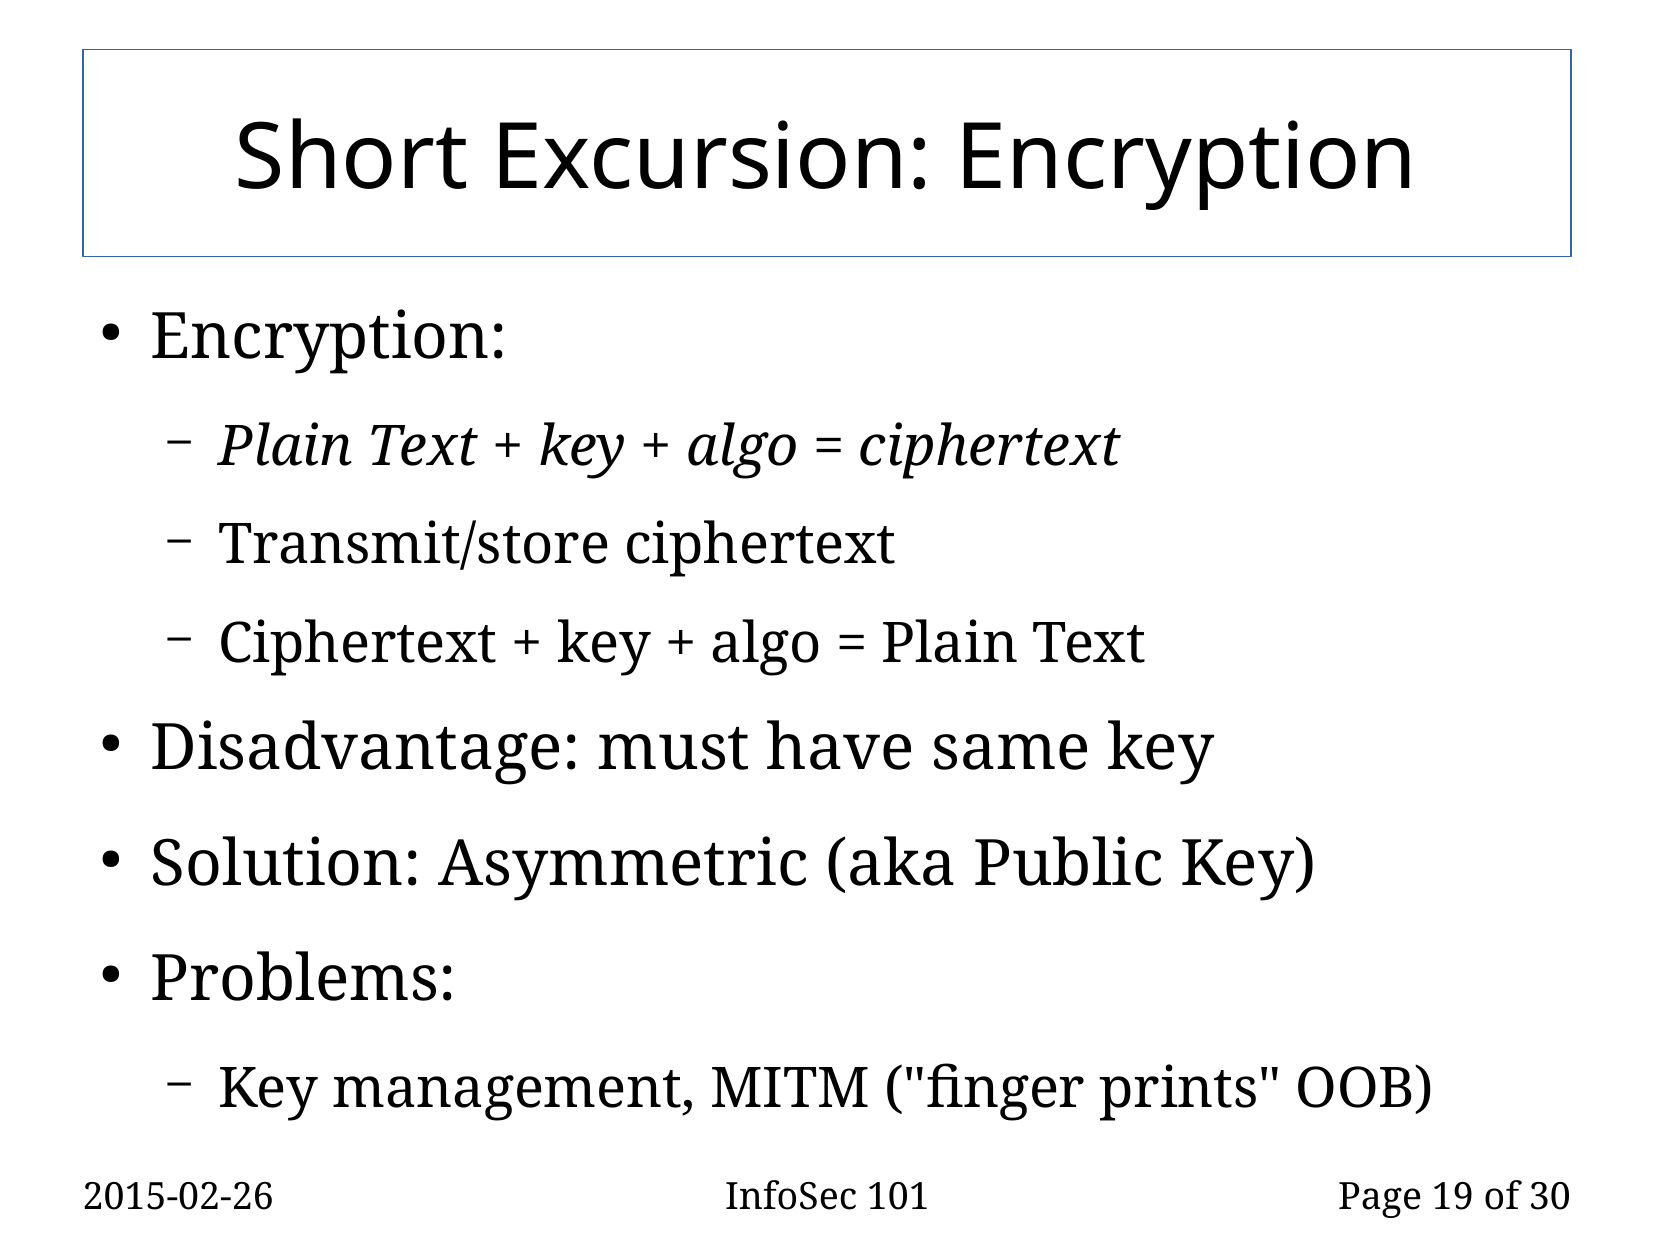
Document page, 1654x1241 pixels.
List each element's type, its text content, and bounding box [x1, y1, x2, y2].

list Encryption: Plain Text + key + algo = ciphertext Transmit/store ciphertext Ciphertext + key + algo = Plain Text Disadvantage: must have same key Solution: Asymmetric (aka Public Key) Problems: Key management, MITM ("finger prints" OOB) [82, 290, 1571, 1126]
title Short Excursion: Encryption [82, 49, 1571, 257]
